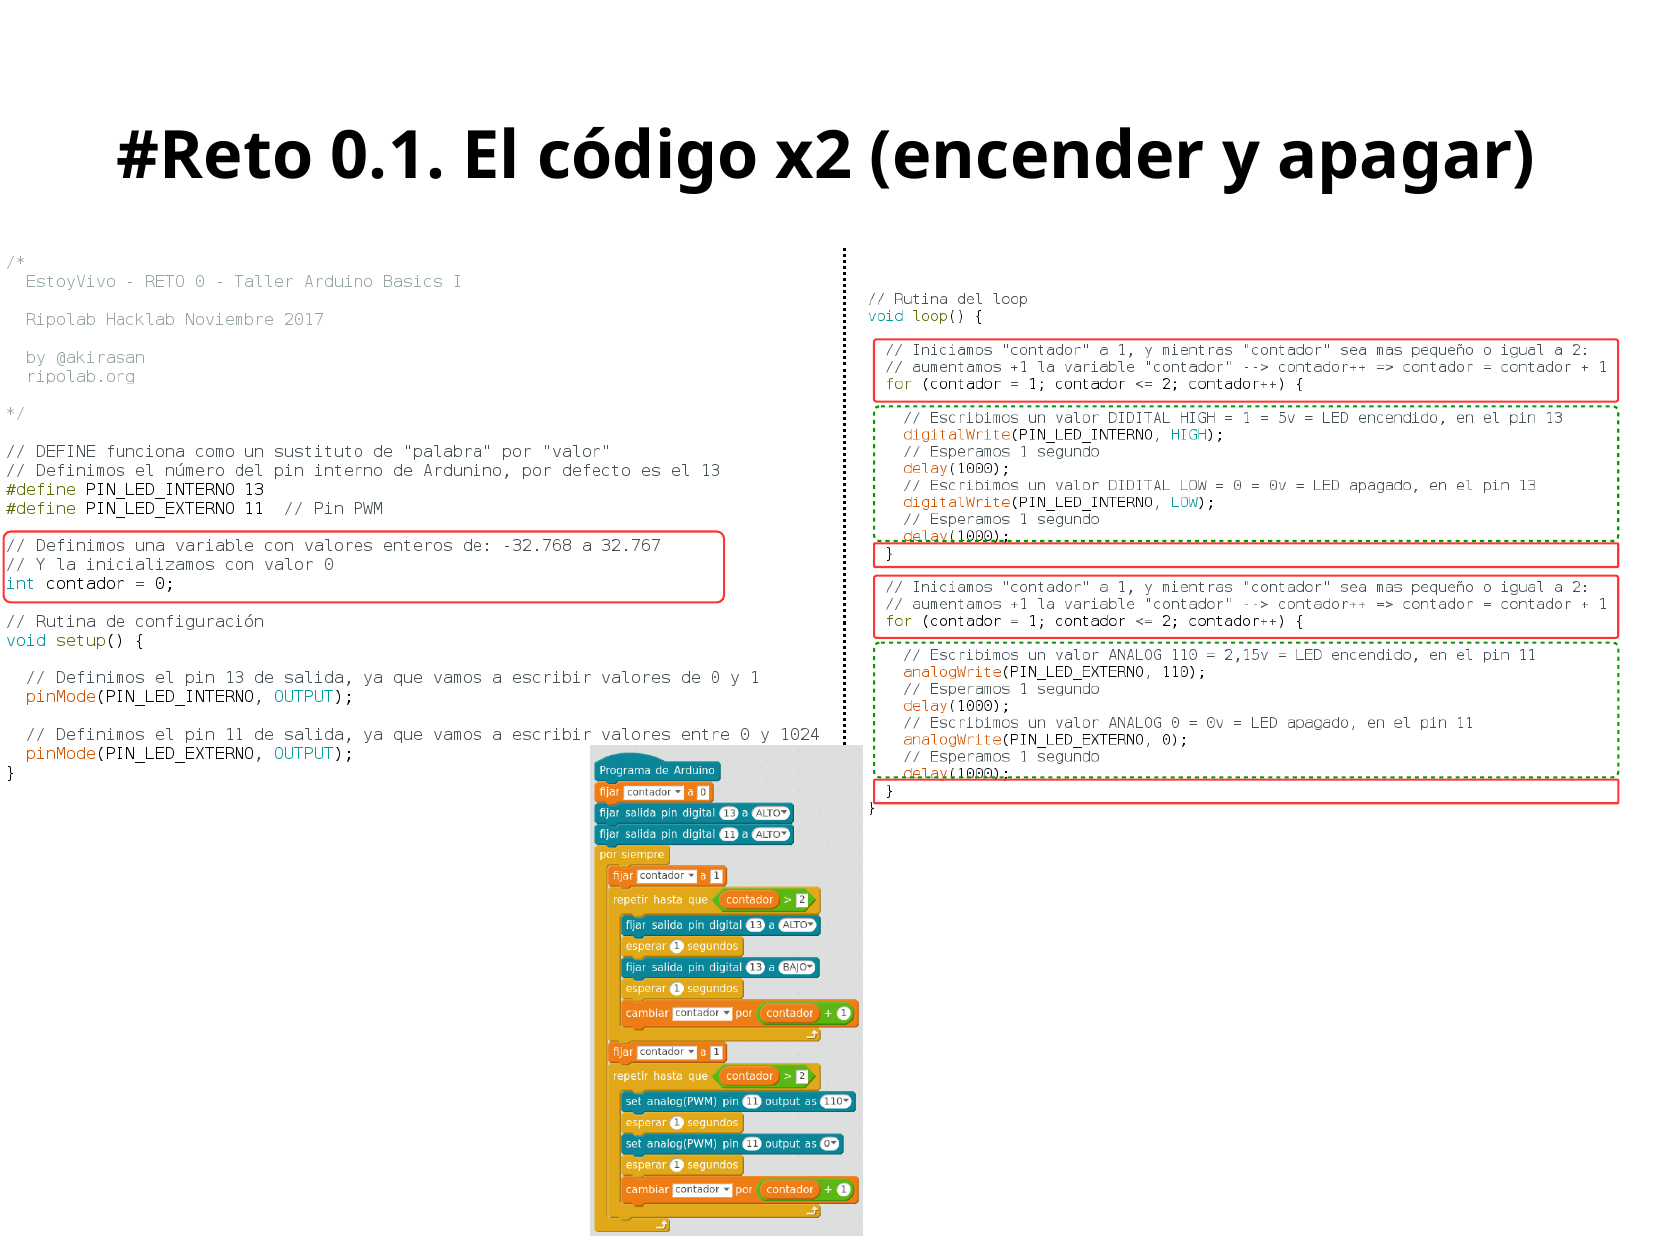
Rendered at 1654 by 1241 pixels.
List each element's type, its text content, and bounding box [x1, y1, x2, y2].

title #Reto 0.1. El código x2 (encender y apagar) [82, 49, 1571, 257]
picture [0, 244, 1649, 1236]
